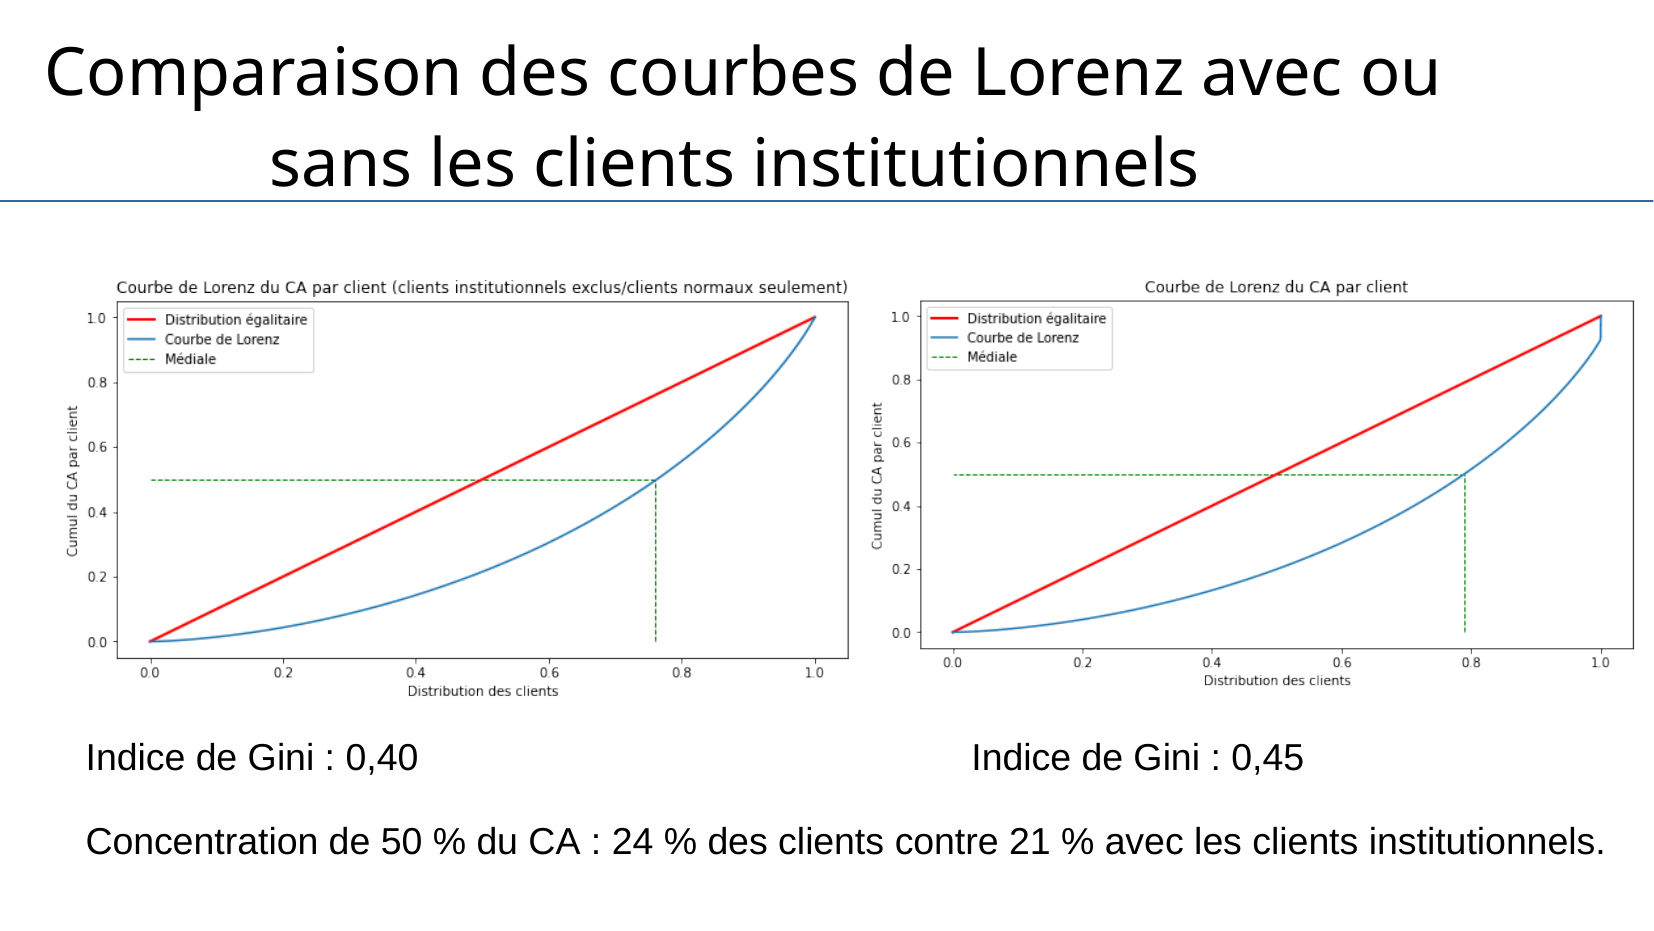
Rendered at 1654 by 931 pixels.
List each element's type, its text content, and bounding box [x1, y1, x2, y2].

text_box Indice de Gini : 0,40 Indice de Gini : 0,45 Concentration de 50 % du CA : 24 % des clients contre 21 % avec les clients institutionnels. [70, 729, 1654, 912]
title Comparaison des courbes de Lorenz avec ou sans les clients institutionnels [0, 37, 1489, 193]
picture [59, 271, 857, 708]
picture [864, 271, 1642, 697]
